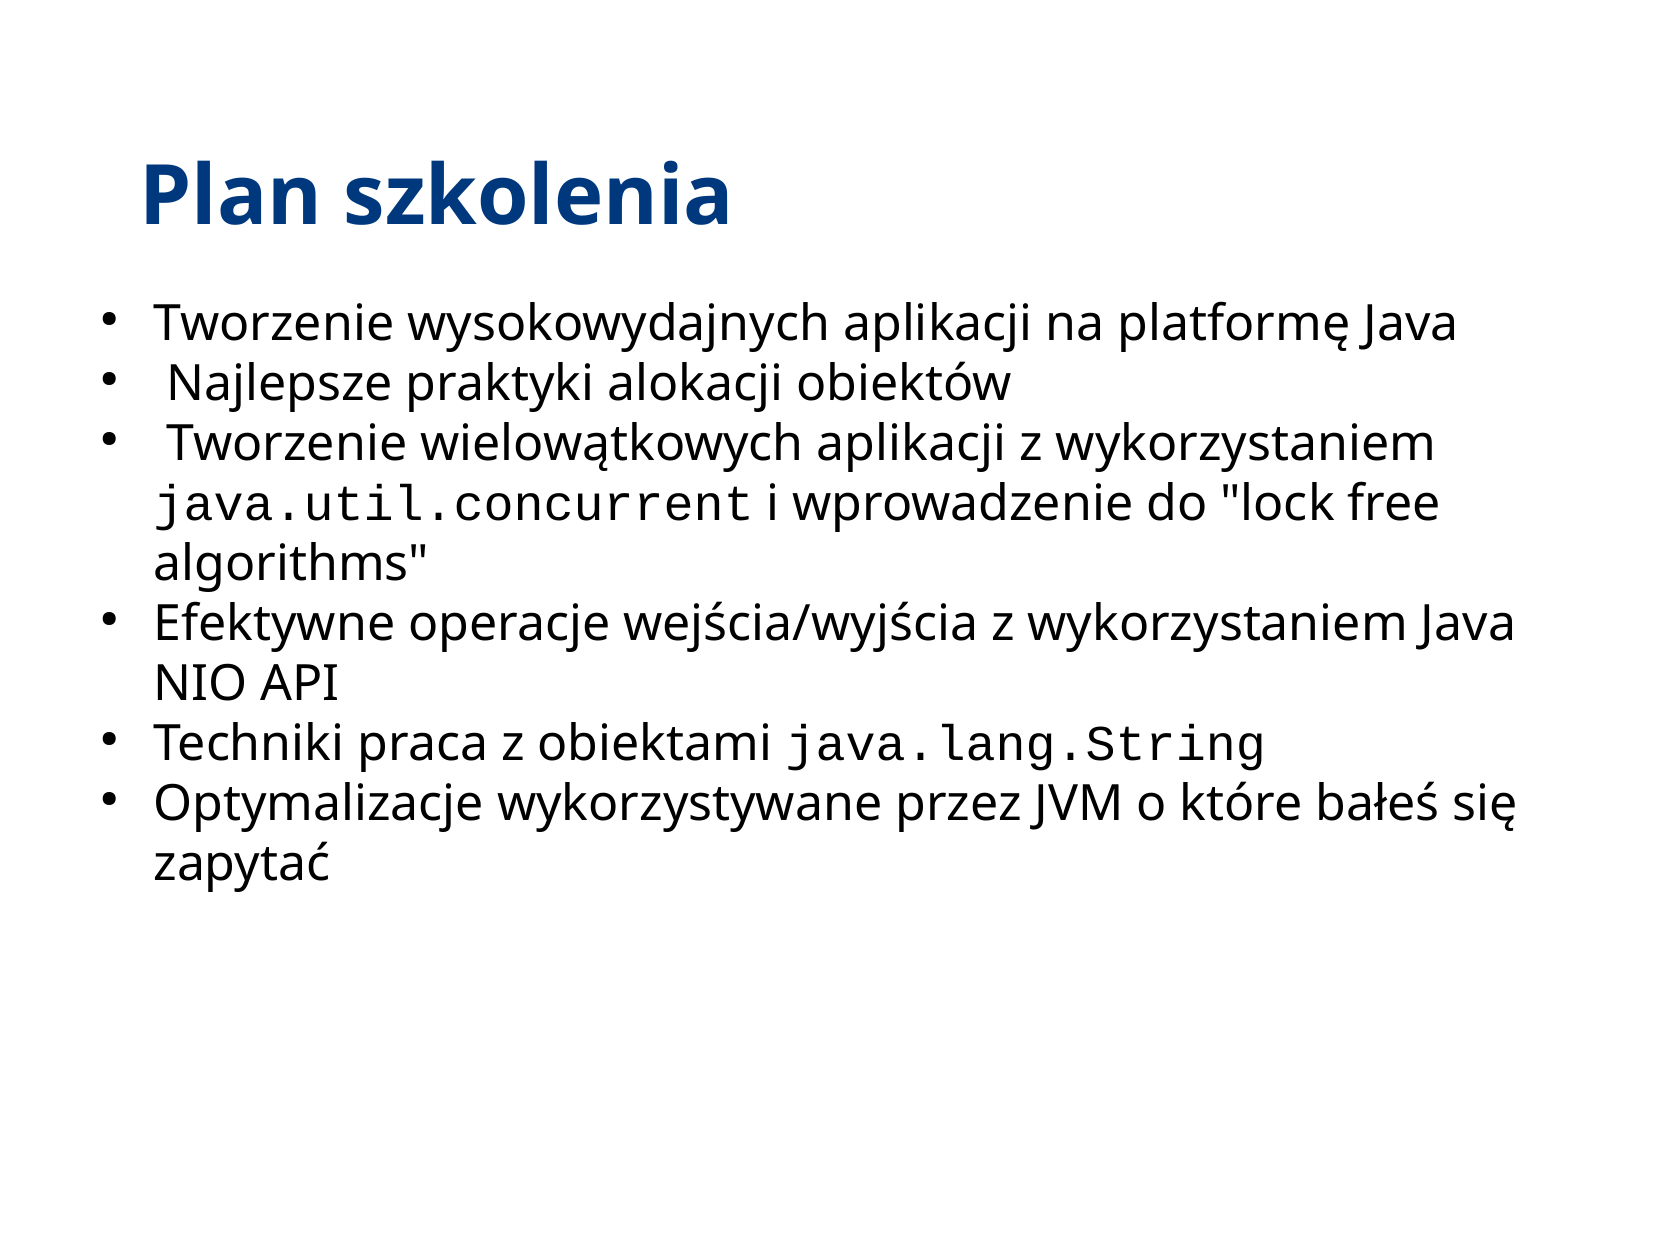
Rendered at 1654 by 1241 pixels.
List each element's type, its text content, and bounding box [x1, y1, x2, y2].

title Plan szkolenia [82, 49, 1571, 257]
list Tworzenie wysokowydajnych aplikacji na platformę Java Najlepsze praktyki alokacji obiektów Tworzenie wielowątkowych aplikacji z wykorzystaniem java.util.concurrent i wprowadzenie do "lock free algorithms" Efektywne operacje wejścia/wyjścia z wykorzystaniem Java NIO API Techniki praca z obiektami java.lang.String Optymalizacje wykorzystywane przez JVM o które bałeś się zapytać [82, 290, 1571, 1010]
